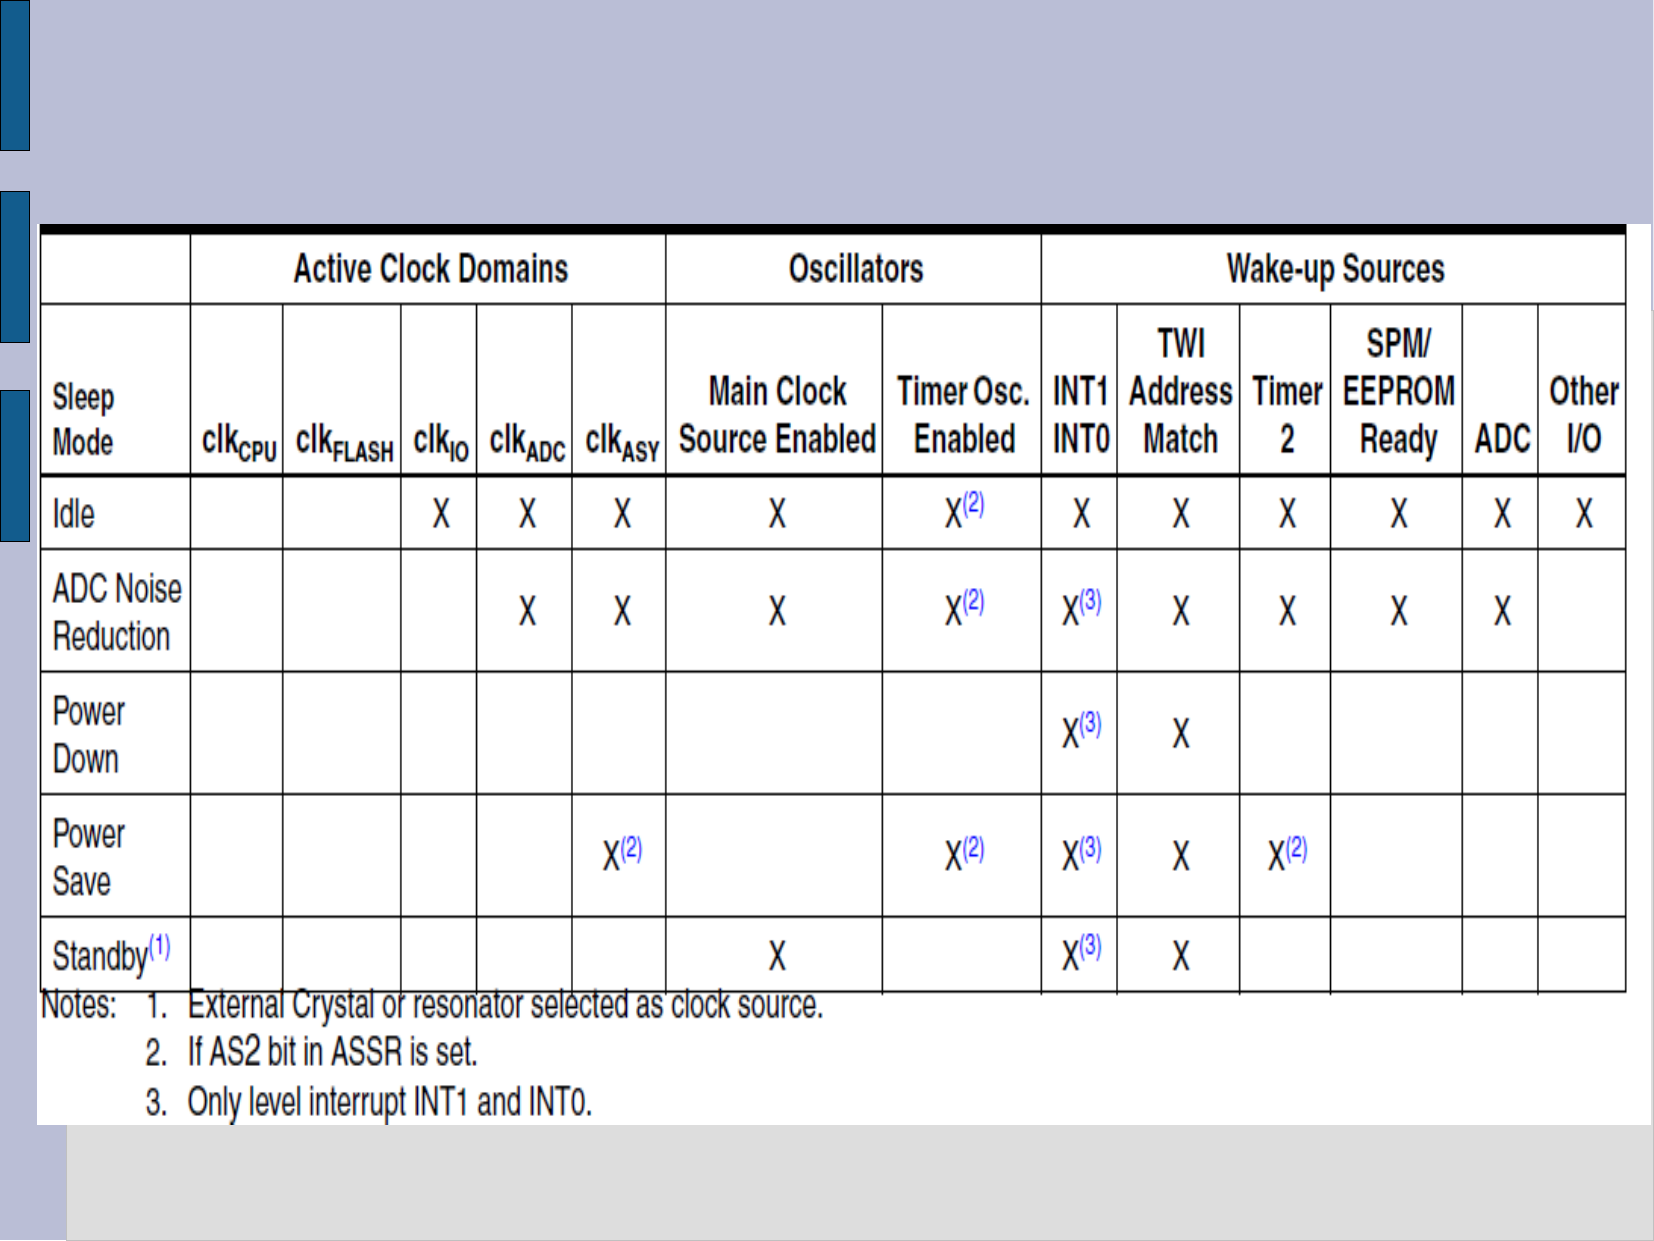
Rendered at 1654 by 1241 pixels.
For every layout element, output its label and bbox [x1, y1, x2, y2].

picture [37, 224, 1651, 1126]
